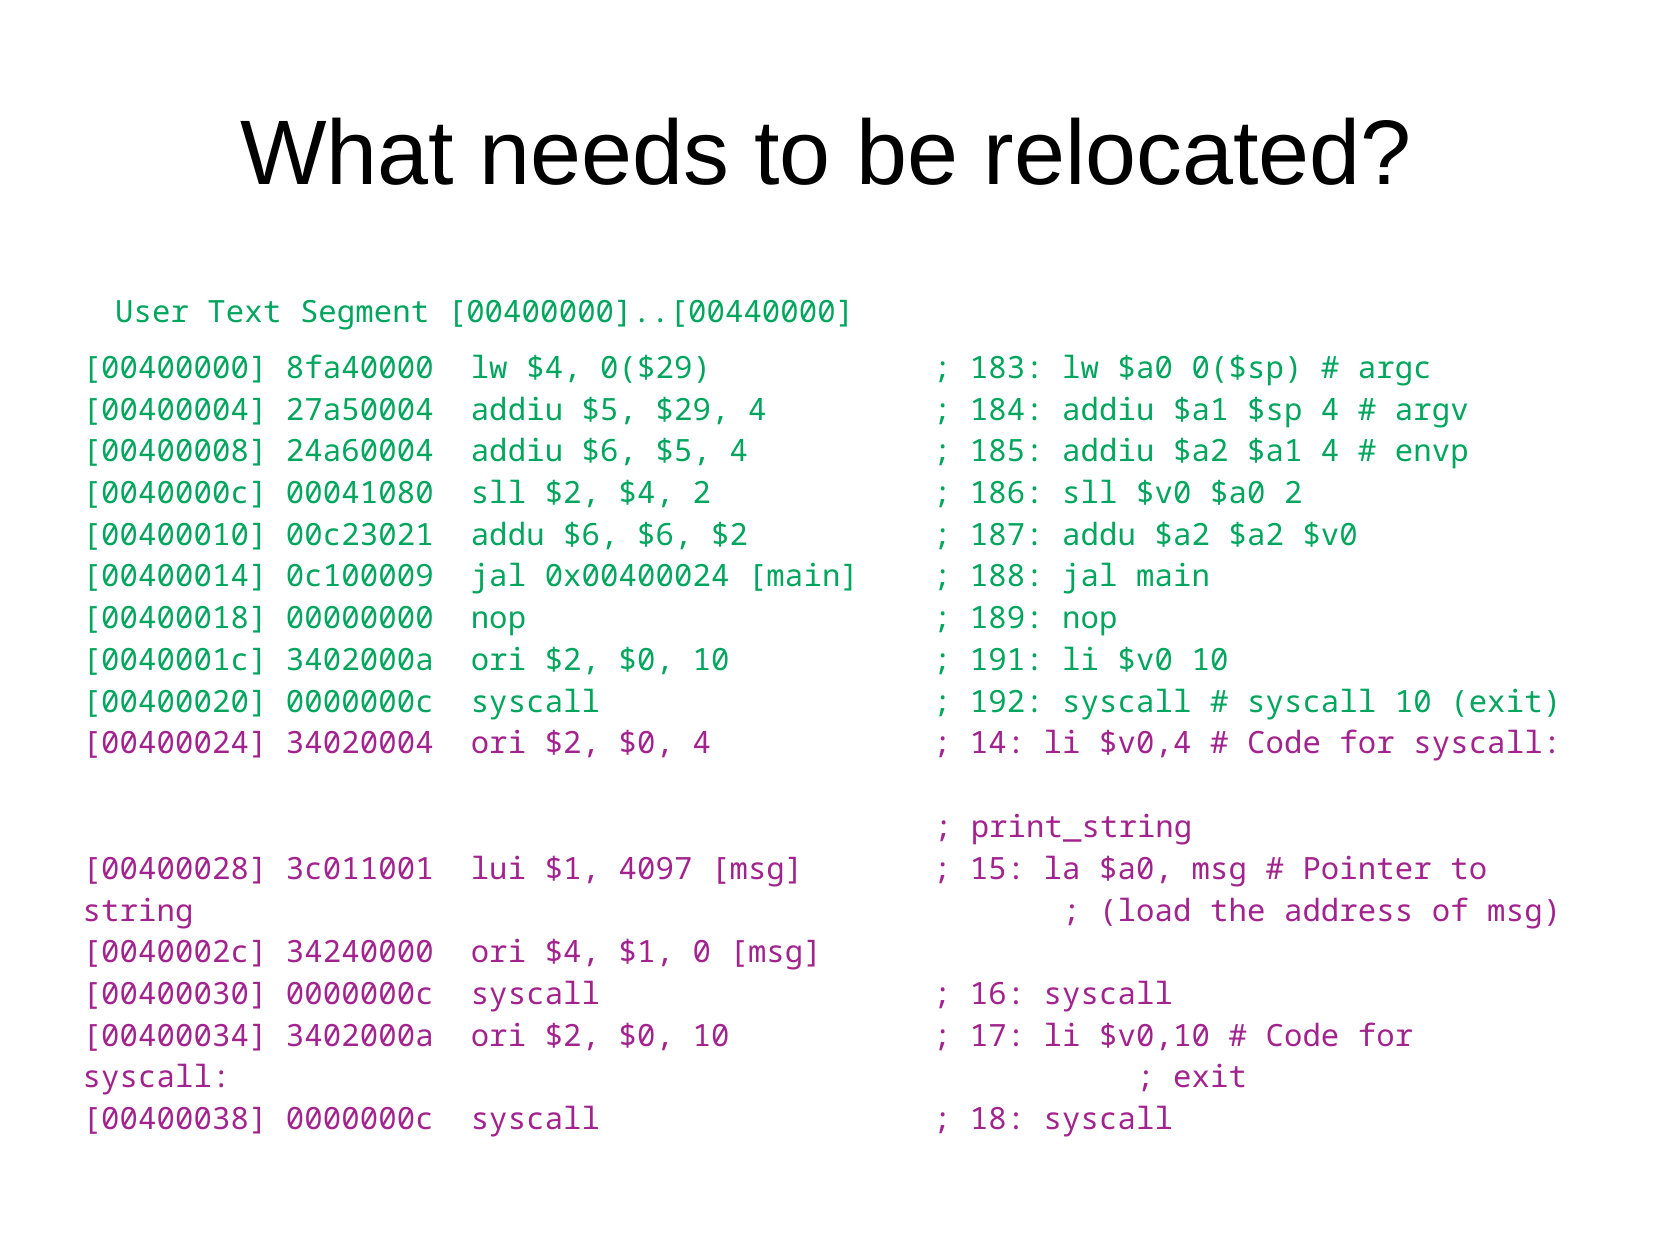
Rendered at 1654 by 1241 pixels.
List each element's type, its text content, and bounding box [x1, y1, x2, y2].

title What needs to be relocated? [82, 49, 1571, 257]
list User Text Segment [00400000]..[00440000] [00400000] 8fa40000 lw $4, 0($29) ; 183: lw $a0 0($sp) # argc [00400004] 27a50004 addiu $5, $29, 4 ; 184: addiu $a1 $sp 4 # argv [00400008] 24a60004 addiu $6, $5, 4 ; 185: addiu $a2 $a1 4 # envp [0040000c] 00041080 sll $2, $4, 2 ; 186: sll $v0 $a0 2 [00400010] 00c23021 addu $6, $6, $2 ; 187: addu $a2 $a2 $v0 [00400014] 0c100009 jal 0x00400024 [main] ; 188: jal main [00400018] 00000000 nop ; 189: nop [0040001c] 3402000a ori $2, $0, 10 ; 191: li $v0 10 [00400020] 0000000c syscall ; 192: syscall # syscall 10 (exit) [00400024] 34020004 ori $2, $0, 4 ; 14: li $v0,4 # Code for syscall: ; print_string [00400028] 3c011001 lui $1, 4097 [msg] ; 15: la $a0, msg # Pointer to string ; (load the address of msg) [0040002c] 34240000 ori $4, $1, 0 [msg] [00400030] 0000000c syscall ; 16: syscall [00400034] 3402000a ori $2, $0, 10 ; 17: li $v0,10 # Code for syscall: ; exit [00400038] 0000000c syscall ; 18: syscall [82, 290, 1571, 1175]
